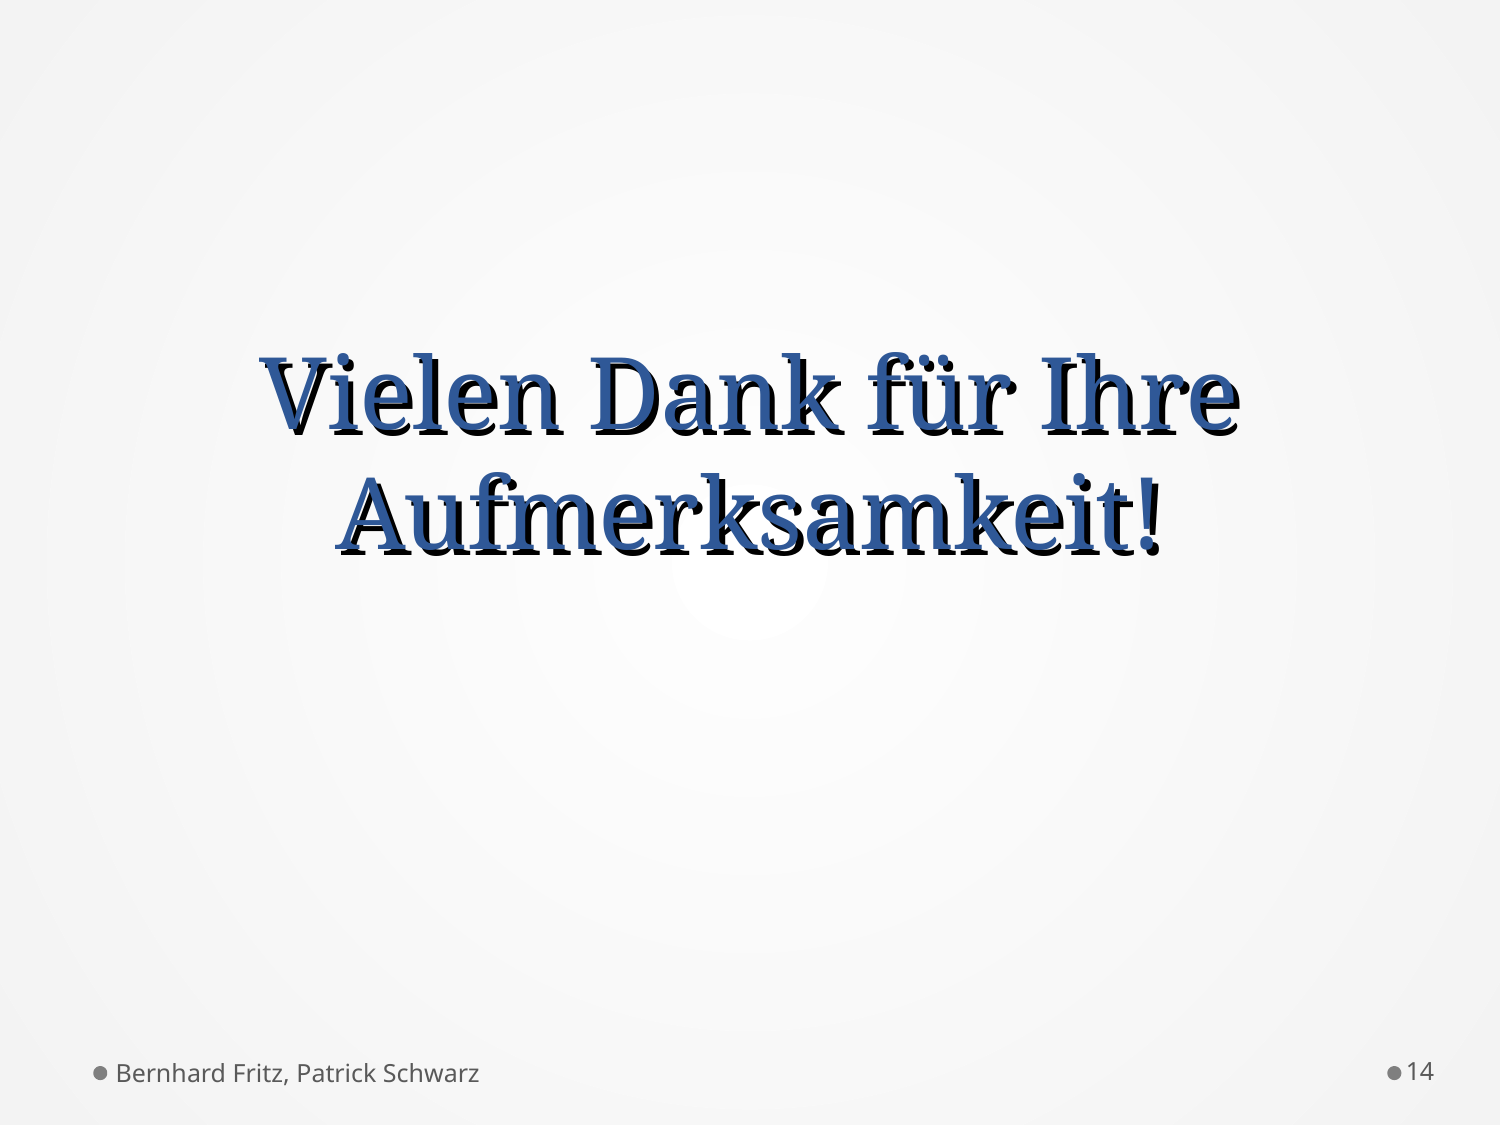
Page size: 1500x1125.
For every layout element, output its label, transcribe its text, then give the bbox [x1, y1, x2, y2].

text_box Bernhard Fritz, Patrick Schwarz [108, 1042, 576, 1103]
text_box 14 [1401, 1042, 1494, 1103]
title Vielen Dank für Ihre Aufmerksamkeit! [112, 99, 1388, 800]
